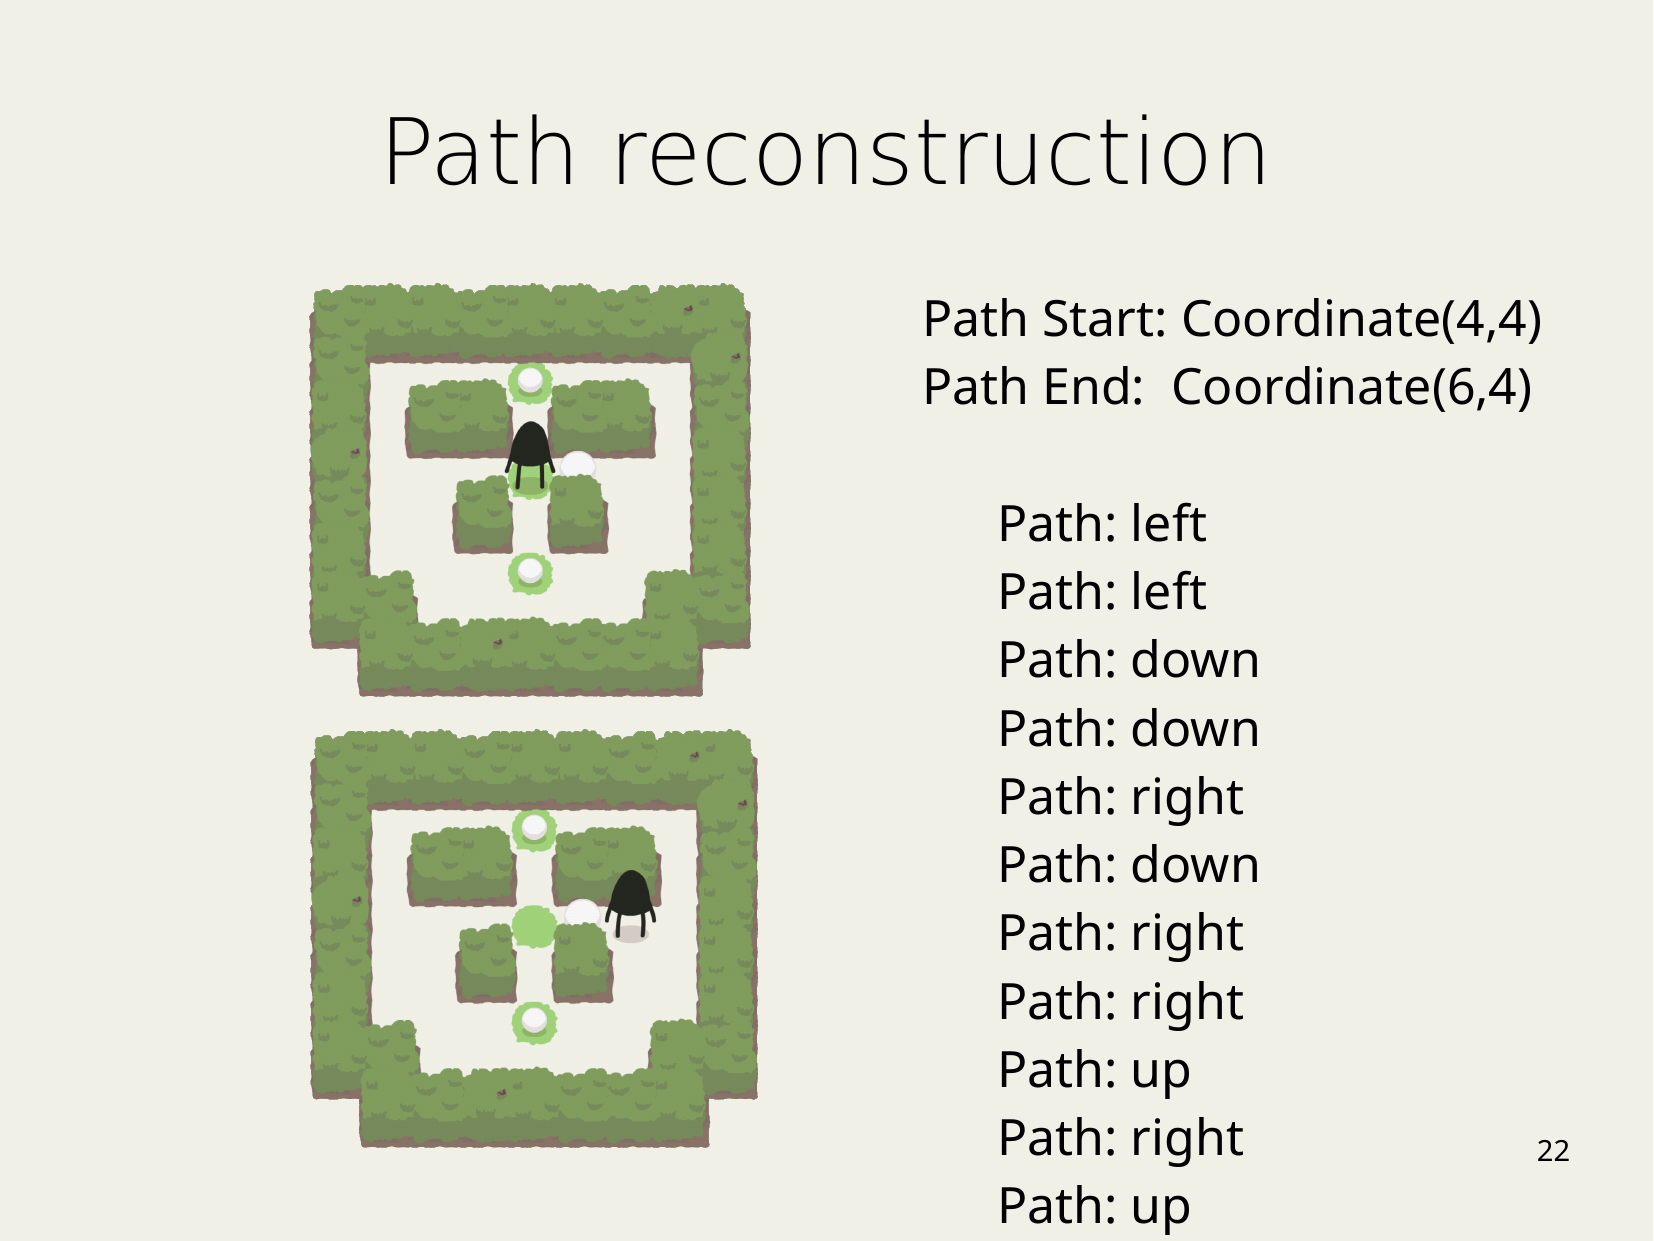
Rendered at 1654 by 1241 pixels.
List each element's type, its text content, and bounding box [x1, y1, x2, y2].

picture [310, 729, 758, 1148]
text_box Path Start: Coordinate(4,4) Path End: Coordinate(6,4) Path: left Path: left Path: down Path: down Path: right Path: down Path: right Path: right Path: up Path: right Path: up Path: up Action: left [907, 275, 1479, 1141]
picture [309, 283, 751, 697]
title Path reconstruction [82, 49, 1571, 257]
